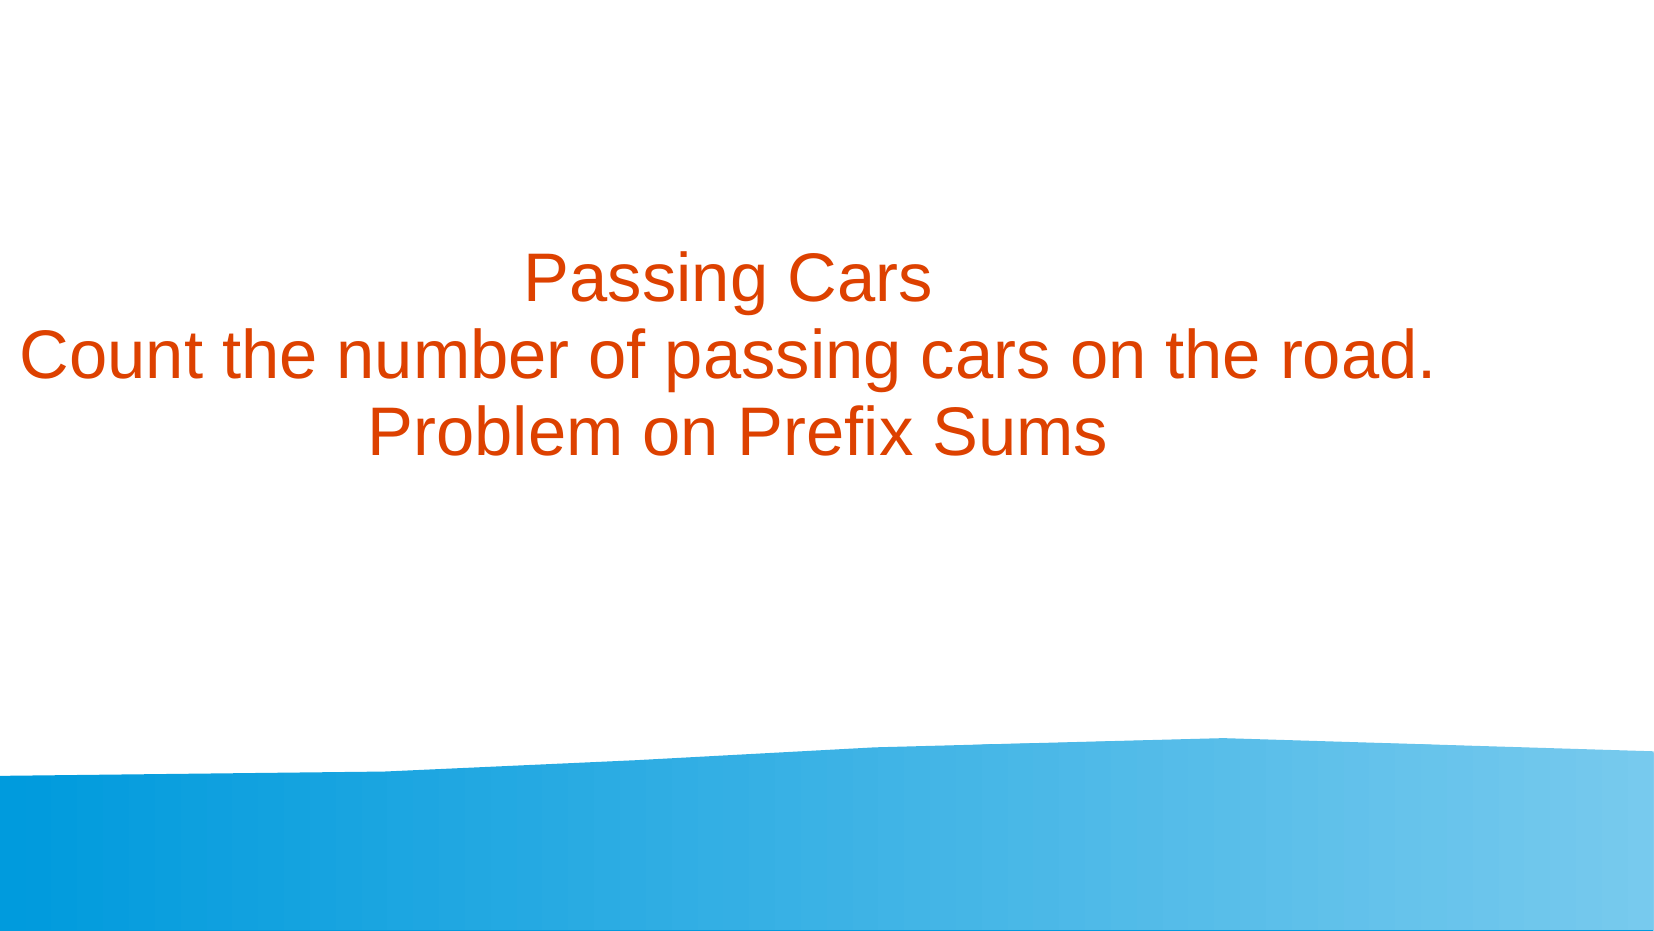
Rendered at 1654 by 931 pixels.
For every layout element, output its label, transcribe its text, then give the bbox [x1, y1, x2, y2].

title Passing Cars Count the number of passing cars on the road. Problem on Prefix Sums [0, 239, 1477, 470]
